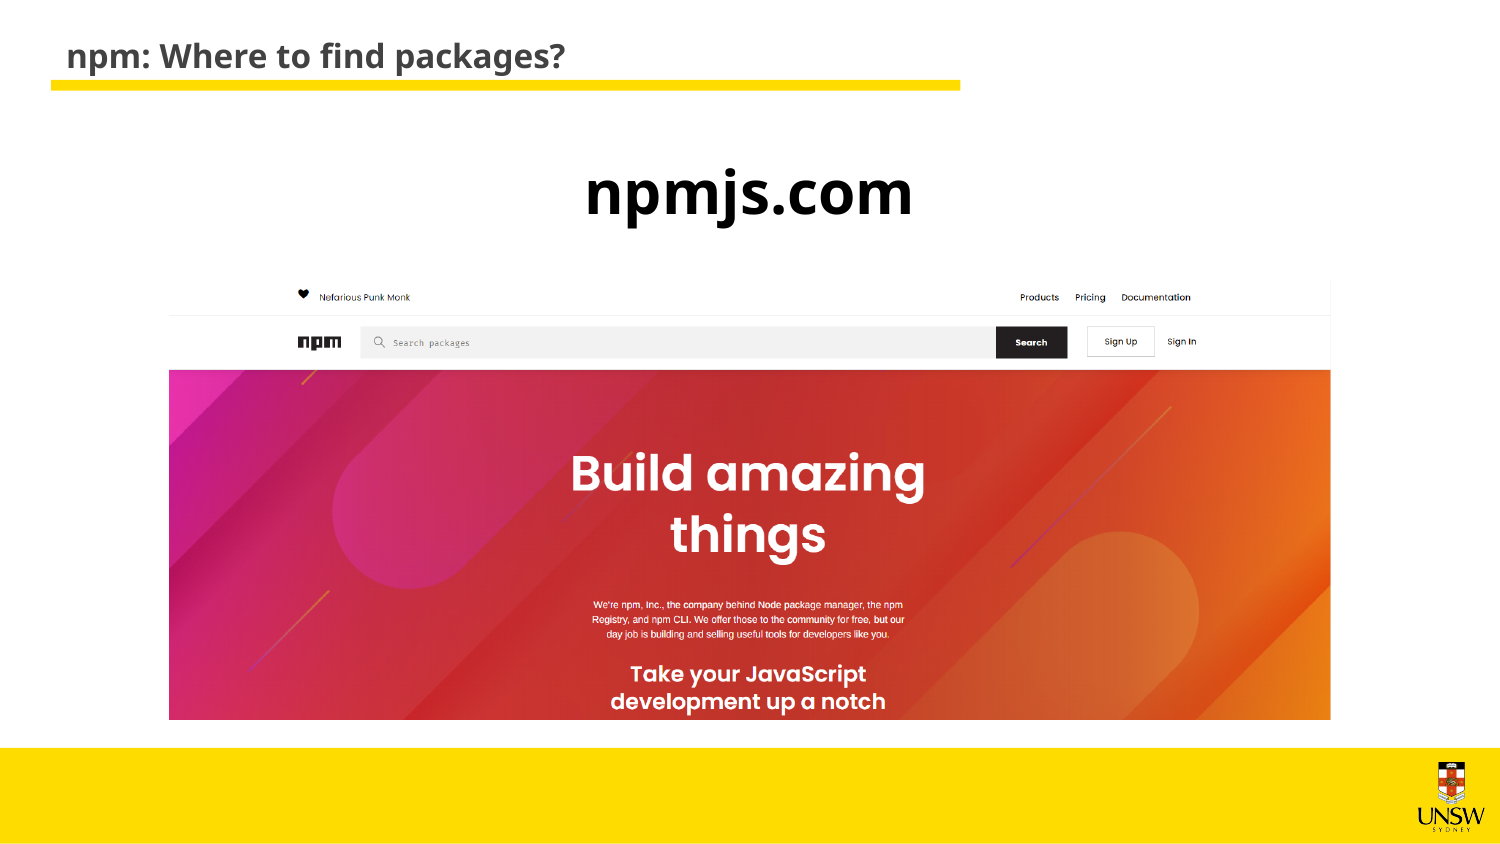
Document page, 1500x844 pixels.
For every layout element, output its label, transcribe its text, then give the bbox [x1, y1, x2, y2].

text_box npm: Where to find packages? [51, 20, 1449, 91]
text_box npmjs.com [503, 139, 996, 242]
picture [169, 281, 1331, 721]
text_box [51, 79, 961, 91]
picture [1418, 762, 1485, 832]
